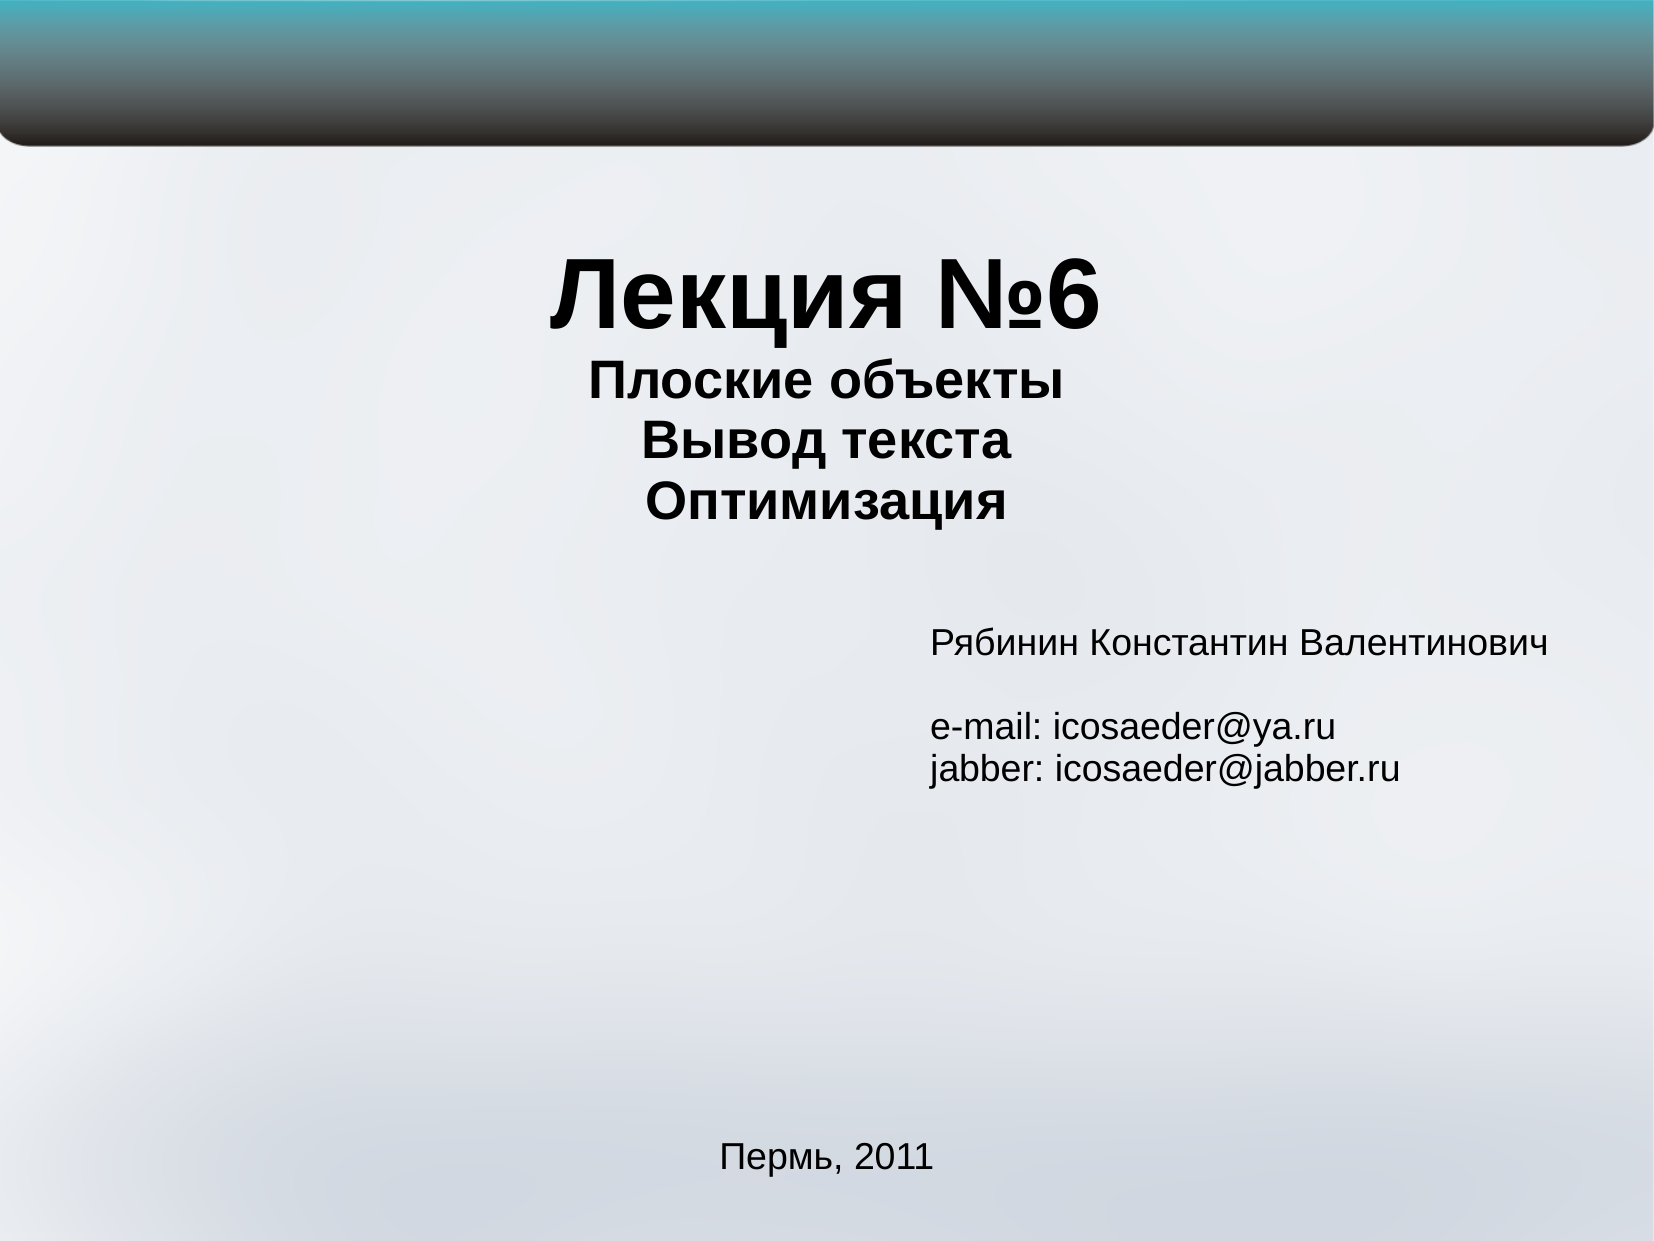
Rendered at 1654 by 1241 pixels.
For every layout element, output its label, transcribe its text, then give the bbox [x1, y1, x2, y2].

text_box Лекция №6 Плоские объекты Вывод текста Оптимизация [147, 230, 1506, 539]
picture [0, 0, 1654, 1241]
text_box Рябинин Константин Валентинович e-mail: icosaeder@ya.ru jabber: icosaeder@jabber.ru [915, 614, 1595, 797]
text_box Пермь, 2011 [590, 1127, 1063, 1185]
